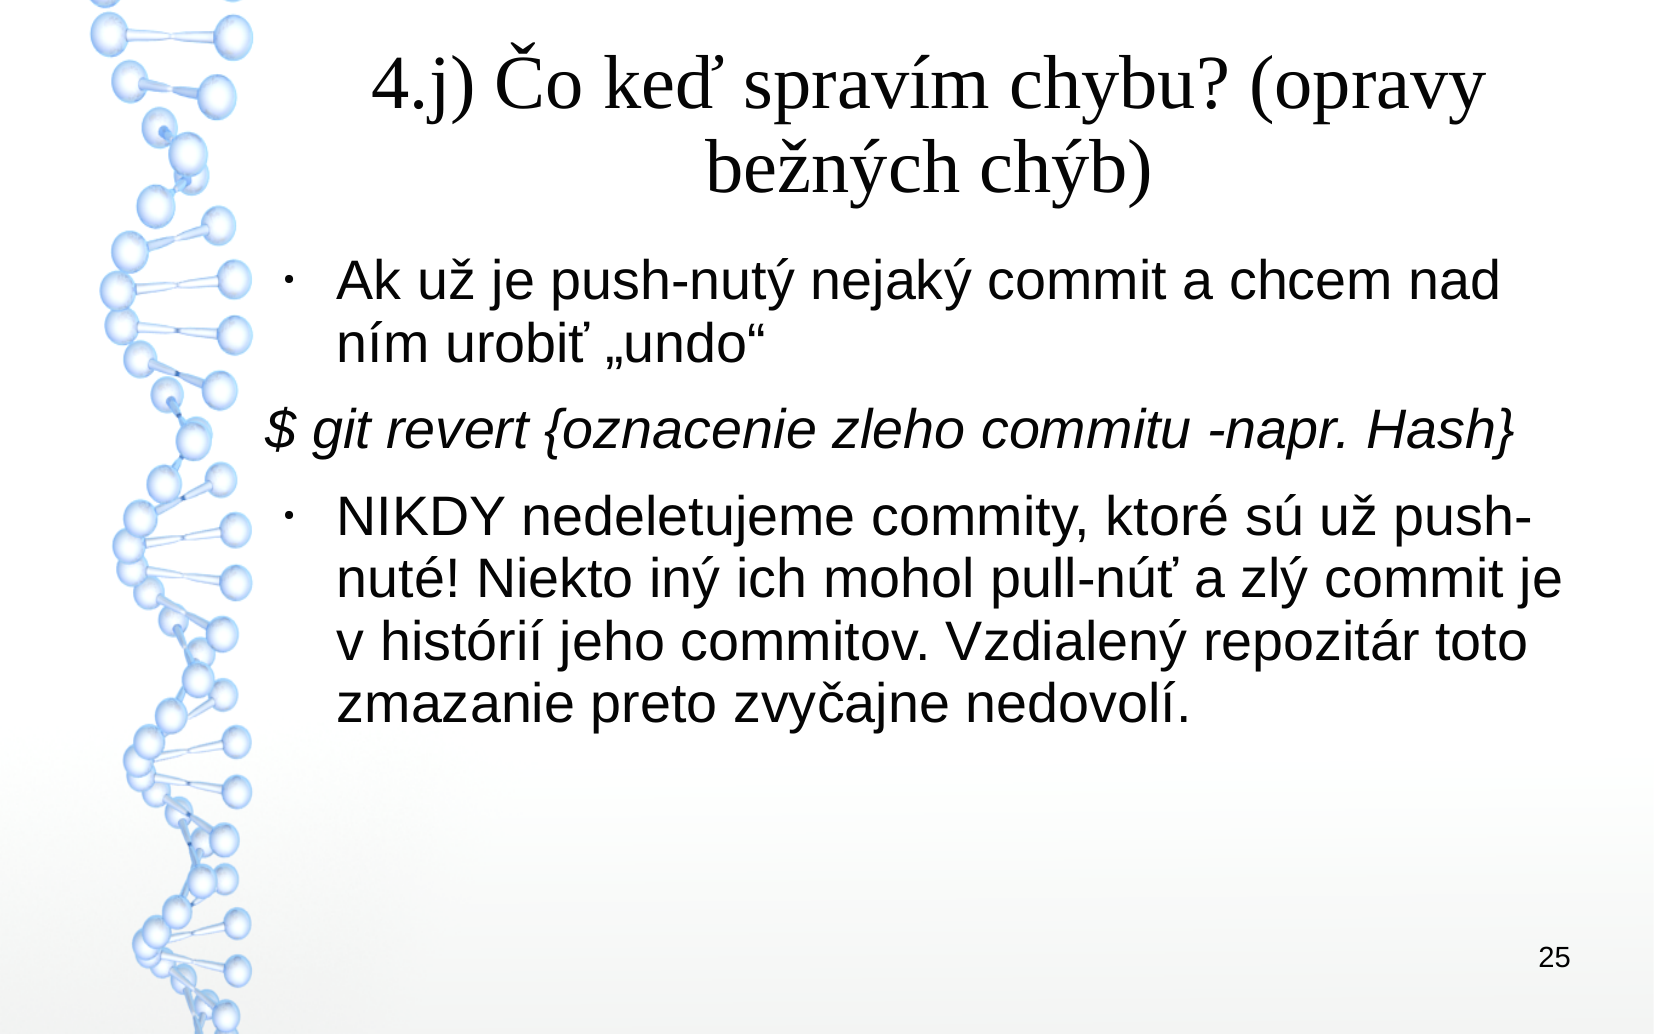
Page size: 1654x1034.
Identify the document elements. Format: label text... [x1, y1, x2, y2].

title 4.j) Čo keď spravím chybu? (opravy bežných chýb) [265, 39, 1595, 210]
list Ak už je push-nutý nejaký commit a chcem nad ním urobiť „undo“ $ git revert {oznacenie zleho commitu -napr. Hash} NIKDY nedeletujeme commity, ktoré sú už push-nuté! Niekto iný ich mohol pull-núť a zlý commit je v histórií jeho commitov. Vzdialený repozitár toto zmazanie preto zvyčajne nedovolí. [265, 249, 1595, 849]
picture [0, 0, 1654, 1034]
